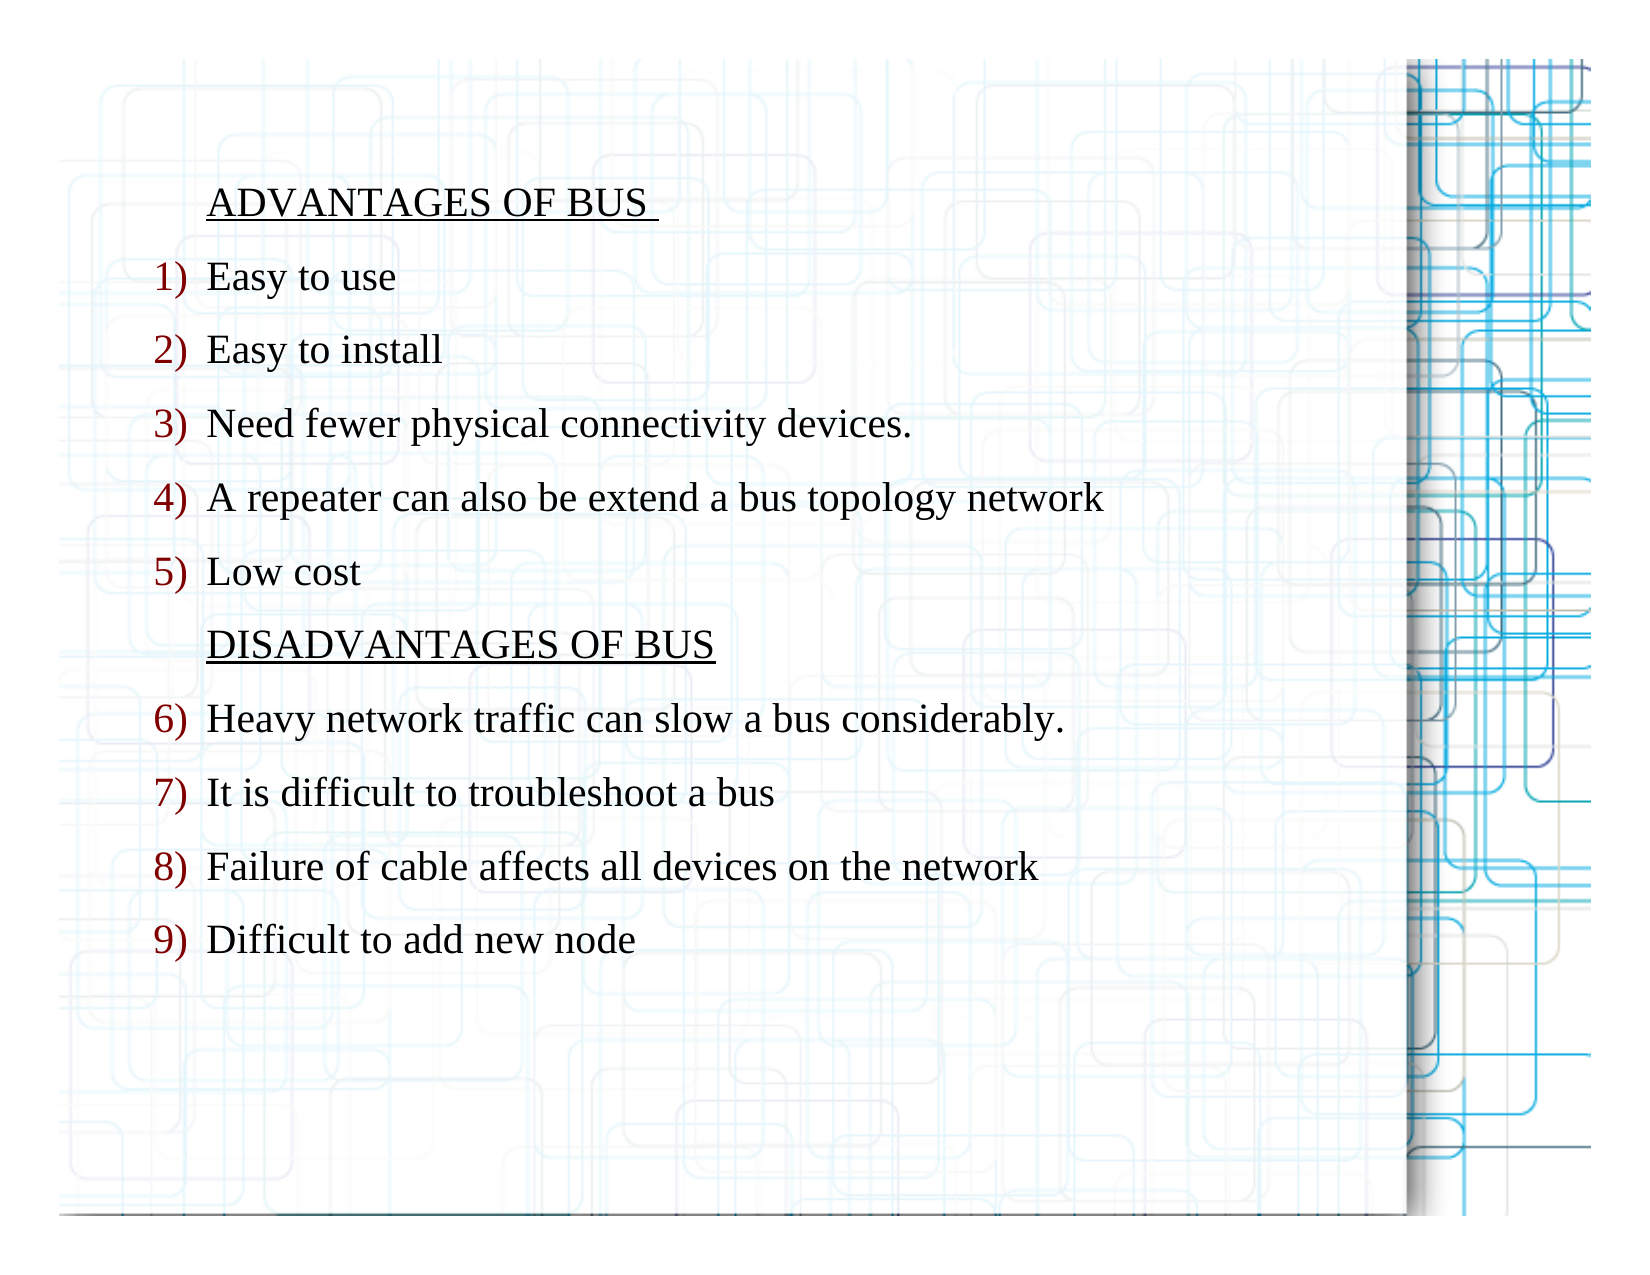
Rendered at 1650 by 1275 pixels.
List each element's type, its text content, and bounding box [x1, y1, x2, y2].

picture [59, 59, 1591, 1216]
list ADVANTAGES OF BUS Easy to use Easy to install Need fewer physical connectivity devices. A repeater can also be extend a bus topology network Low cost DISADVANTAGES OF BUS Heavy network traffic can slow a bus considerably. It is difficult to troubleshoot a bus Failure of cable affects all devices on the network Difficult to add new node [135, 179, 1373, 1094]
